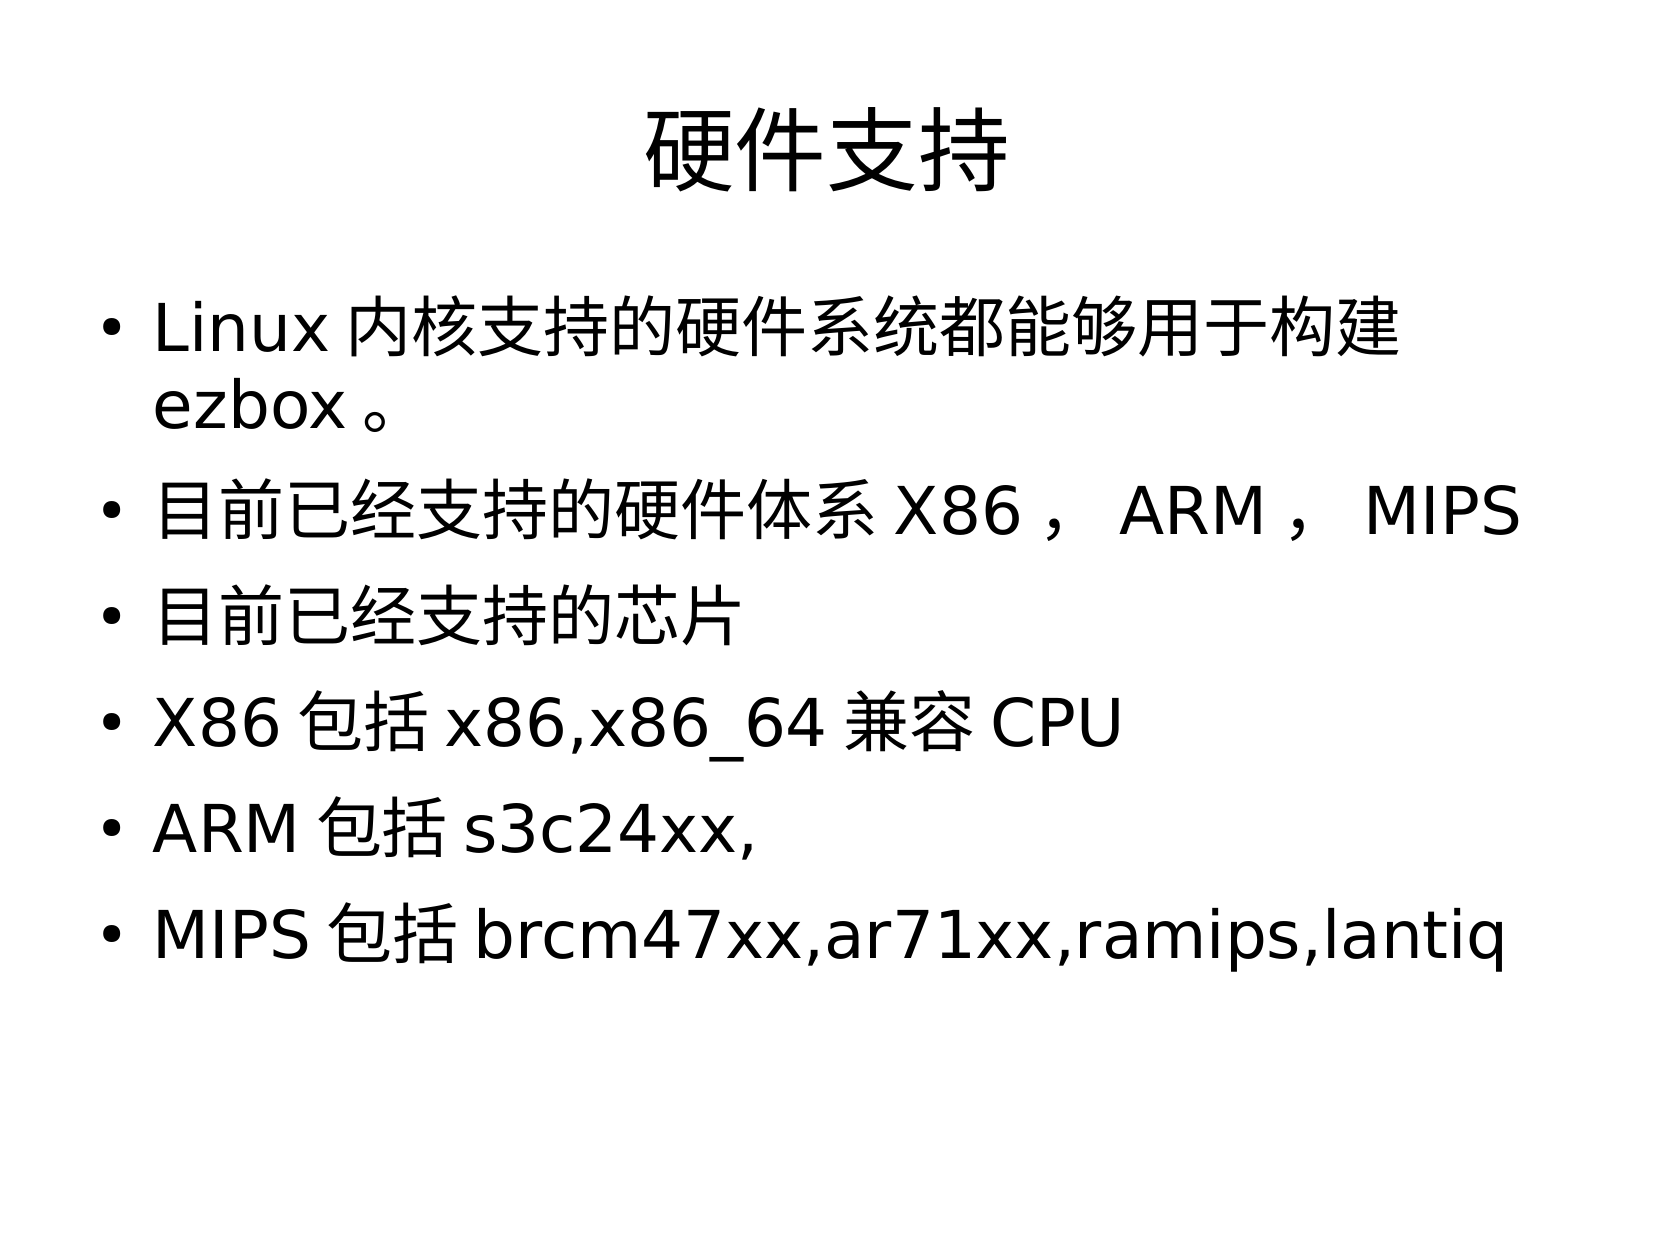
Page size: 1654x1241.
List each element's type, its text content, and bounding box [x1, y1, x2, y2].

title 硬件支持 [82, 49, 1571, 257]
list Linux内核支持的硬件系统都能够用于构建ezbox。 目前已经支持的硬件体系X86，ARM，MIPS 目前已经支持的芯片 X86包括x86,x86_64兼容CPU ARM包括s3c24xx, MIPS包括brcm47xx,ar71xx,ramips,lantiq [82, 290, 1538, 1010]
